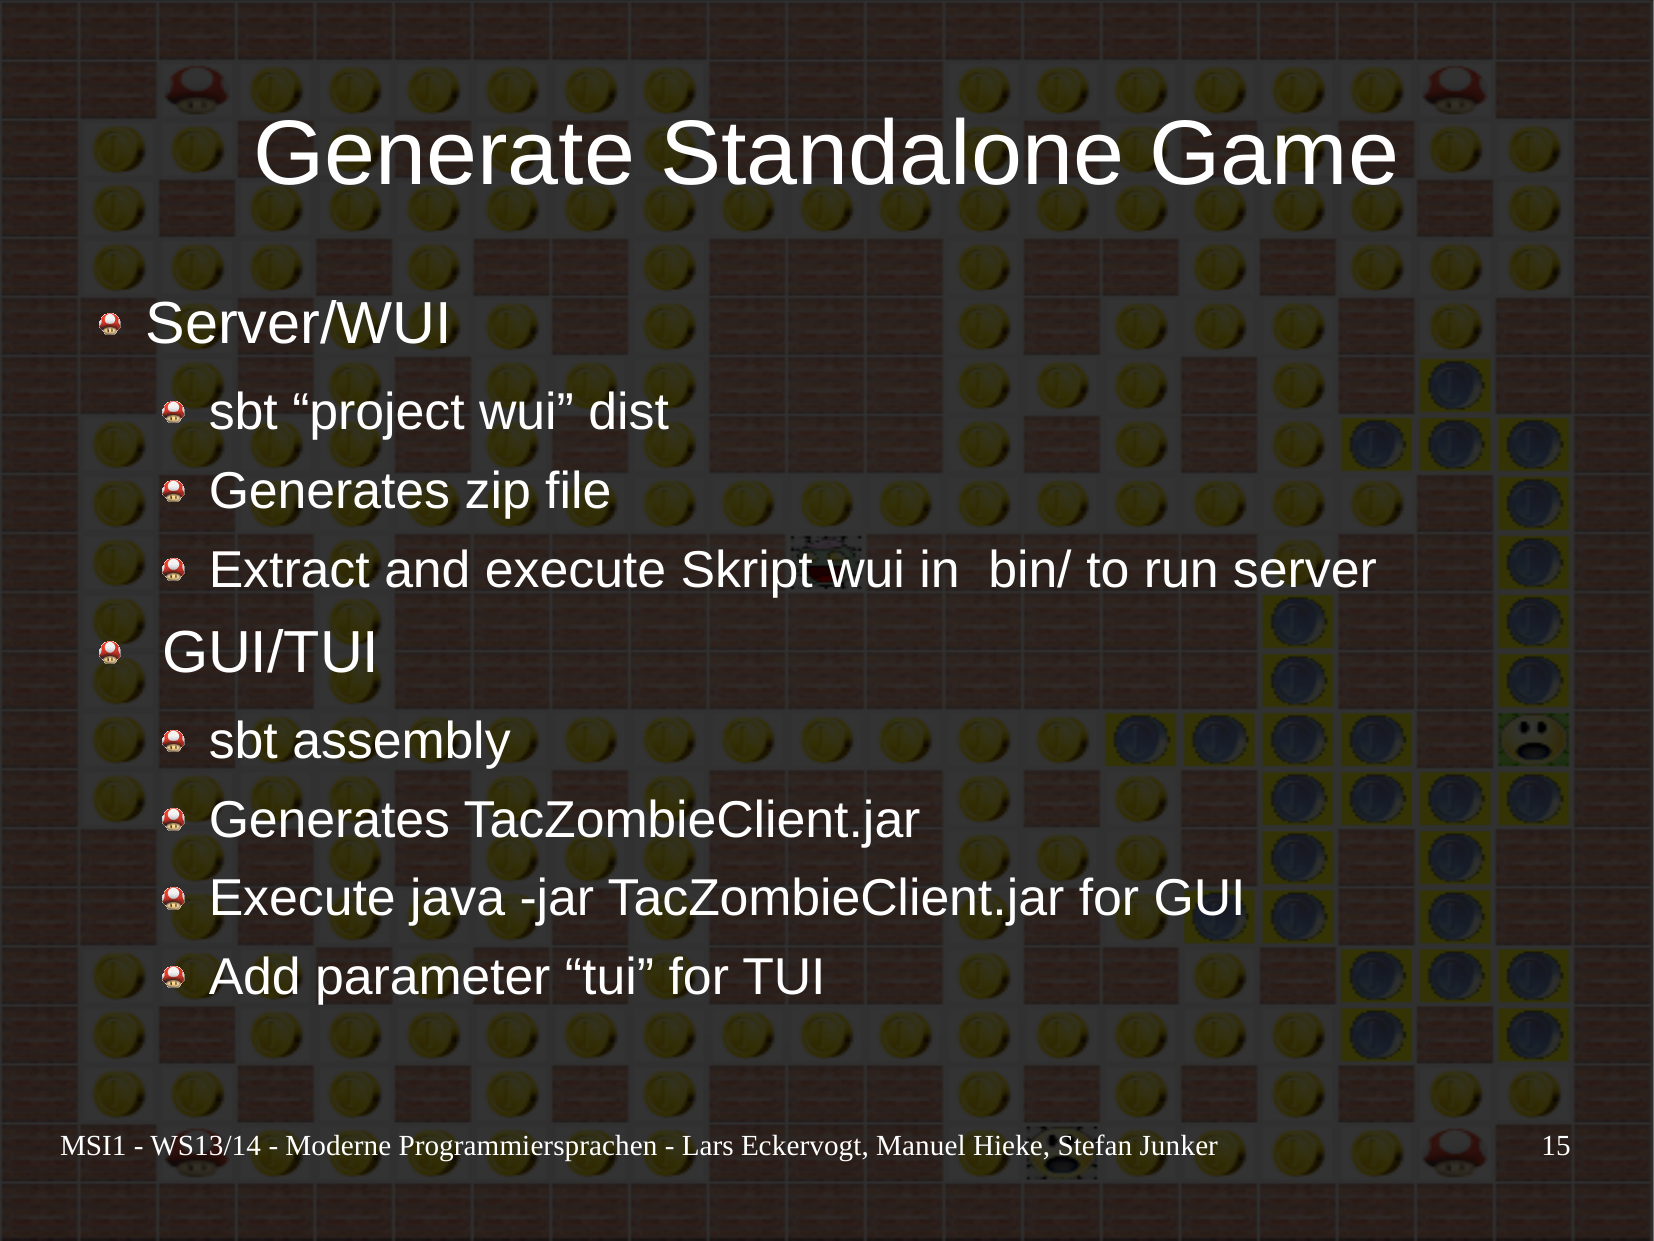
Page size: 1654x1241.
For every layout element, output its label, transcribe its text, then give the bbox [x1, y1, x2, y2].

picture [0, 0, 1654, 1241]
list Server/WUI sbt “project wui” dist Generates zip file Extract and execute Skript wui in bin/ to run server GUI/TUI sbt assembly Generates TacZombieClient.jar Execute java -jar TacZombieClient.jar for GUI Add parameter “tui” for TUI [82, 290, 1571, 1010]
title Generate Standalone Game [82, 49, 1571, 257]
